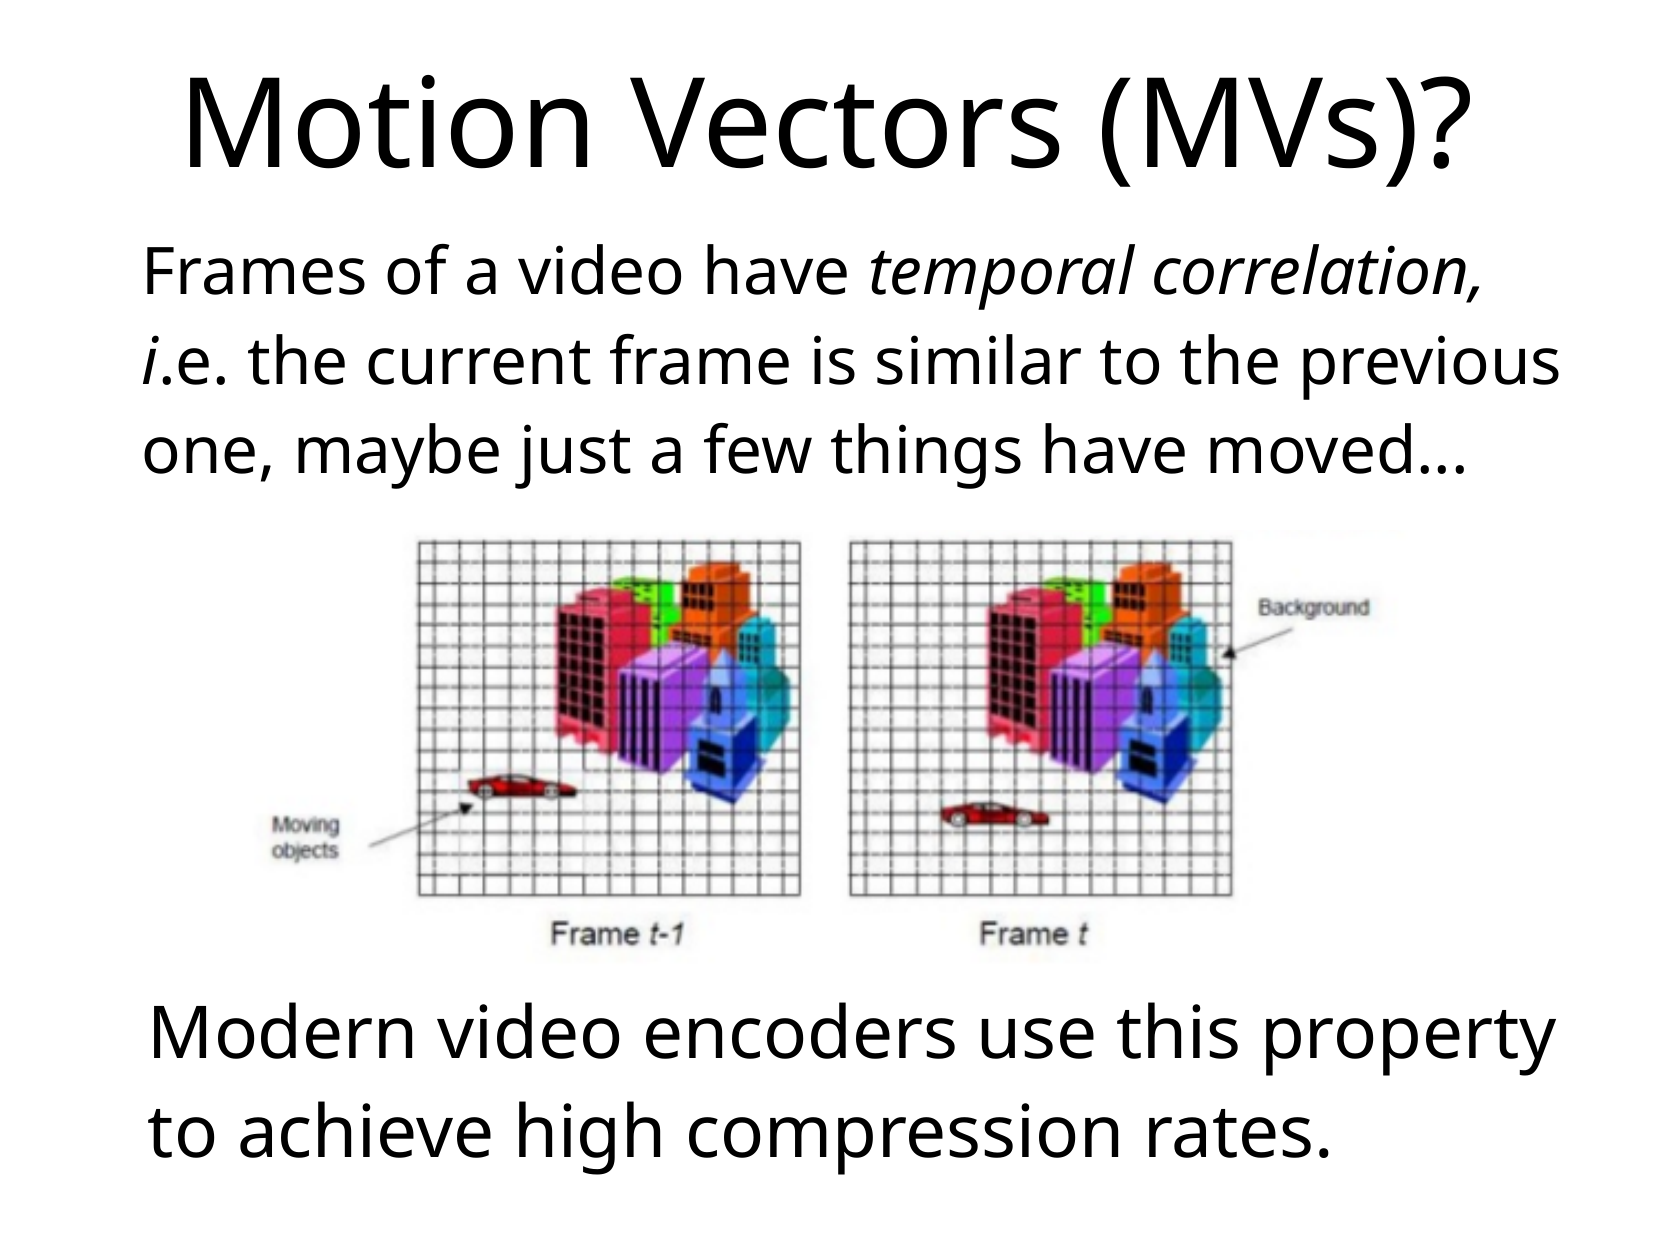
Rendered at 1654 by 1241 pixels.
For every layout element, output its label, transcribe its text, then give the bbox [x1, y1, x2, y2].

title Motion Vectors (MVs)? [82, 48, 1571, 190]
list Modern video encoders use this property to achieve high compression rates. [82, 980, 1571, 1182]
picture [240, 530, 1412, 968]
list Frames of a video have temporal correlation, i.e. the current frame is similar to the previous one, maybe just a few things have moved... [82, 224, 1571, 525]
